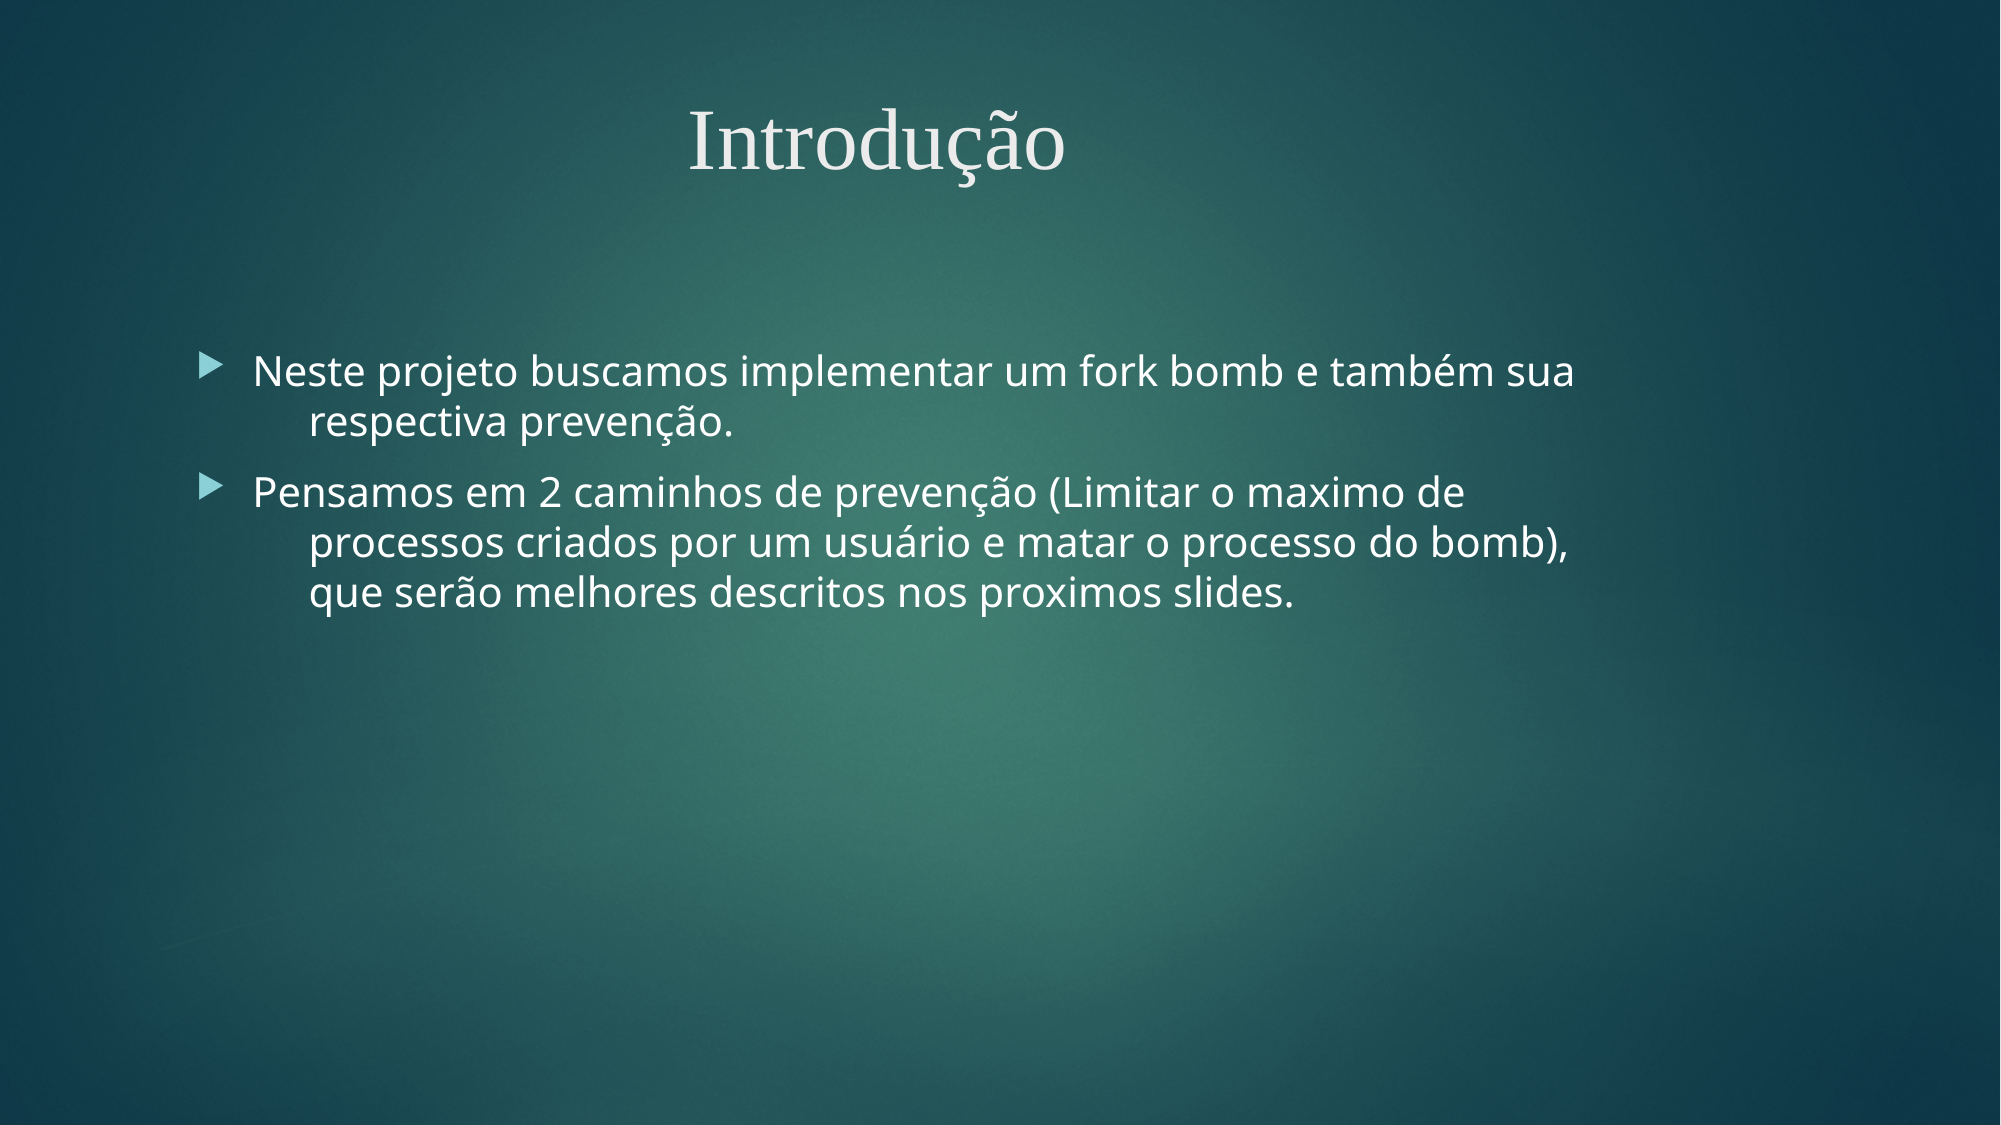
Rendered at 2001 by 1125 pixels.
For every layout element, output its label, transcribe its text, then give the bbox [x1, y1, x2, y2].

list Neste projeto buscamos implementar um fork bomb e também sua respectiva prevenção. Pensamos em 2 caminhos de prevenção (Limitar o maximo de processos criados por um usuário e matar o processo do bomb), que serão melhores descritos nos proximos slides. [181, 336, 1649, 1026]
title Introdução [106, 74, 1649, 305]
